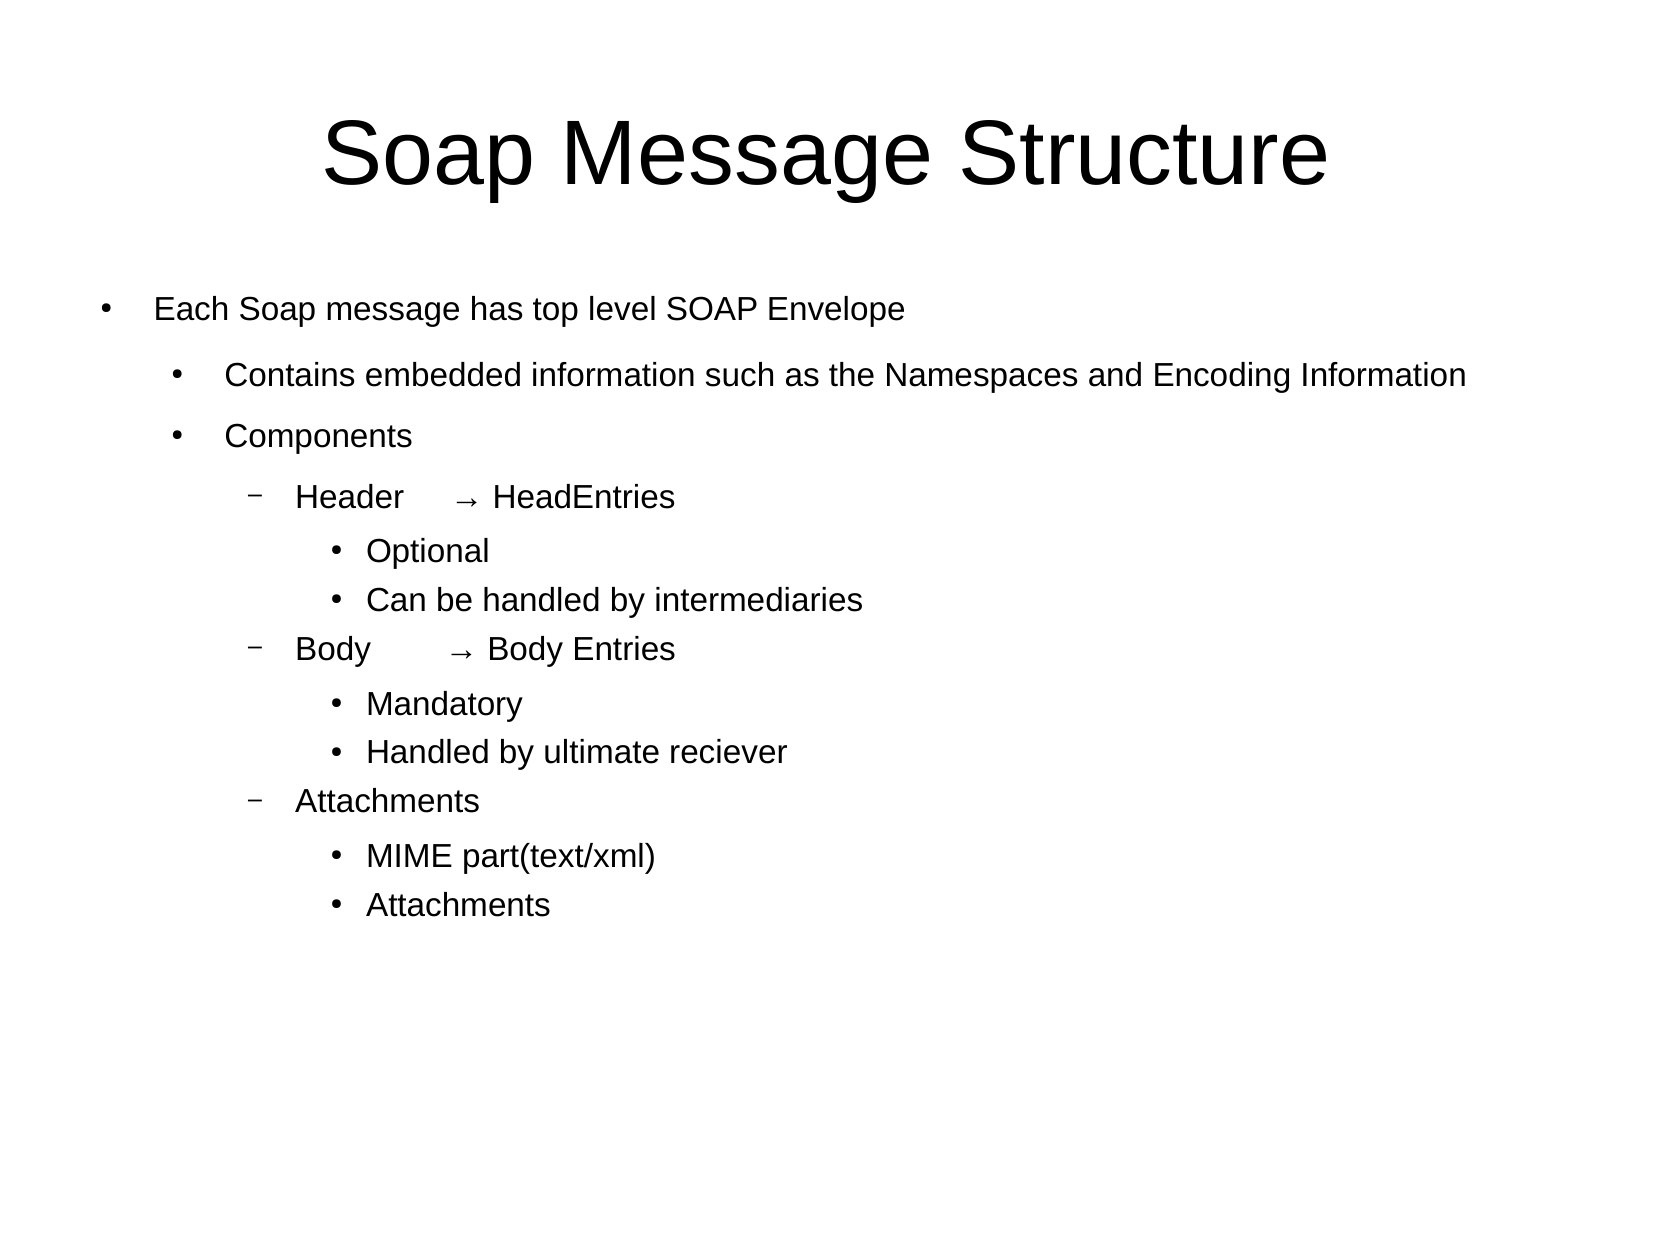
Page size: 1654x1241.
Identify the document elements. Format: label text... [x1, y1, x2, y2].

title Soap Message Structure [82, 49, 1571, 257]
list Each Soap message has top level SOAP Envelope Contains embedded information such as the Namespaces and Encoding Information Components Header → HeadEntries Optional Can be handled by intermediaries Body → Body Entries Mandatory Handled by ultimate reciever Attachments MIME part(text/xml) Attachments [82, 290, 1571, 1109]
